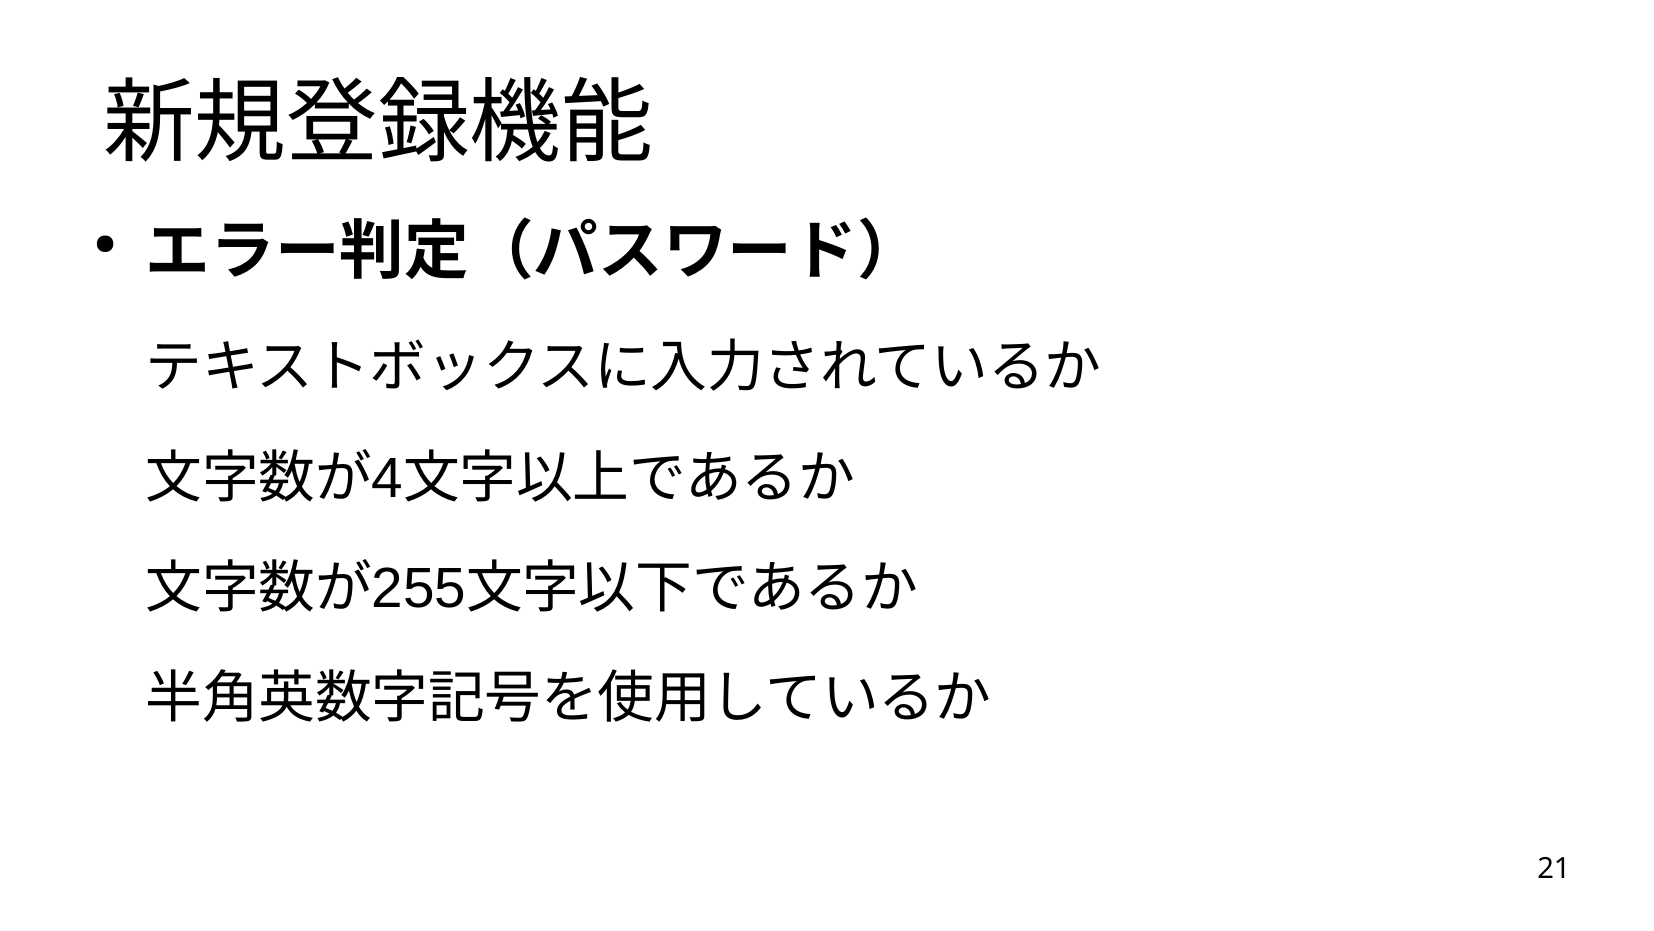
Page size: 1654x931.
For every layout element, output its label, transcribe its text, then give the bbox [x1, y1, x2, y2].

list エラー判定（パスワード） テキストボックスに入力されているか 文字数が4文字以上であるか 文字数が255文字以下であるか 半角英数字記号を使用しているか [76, 198, 1565, 739]
title 新規登録機能 [82, 37, 1571, 193]
